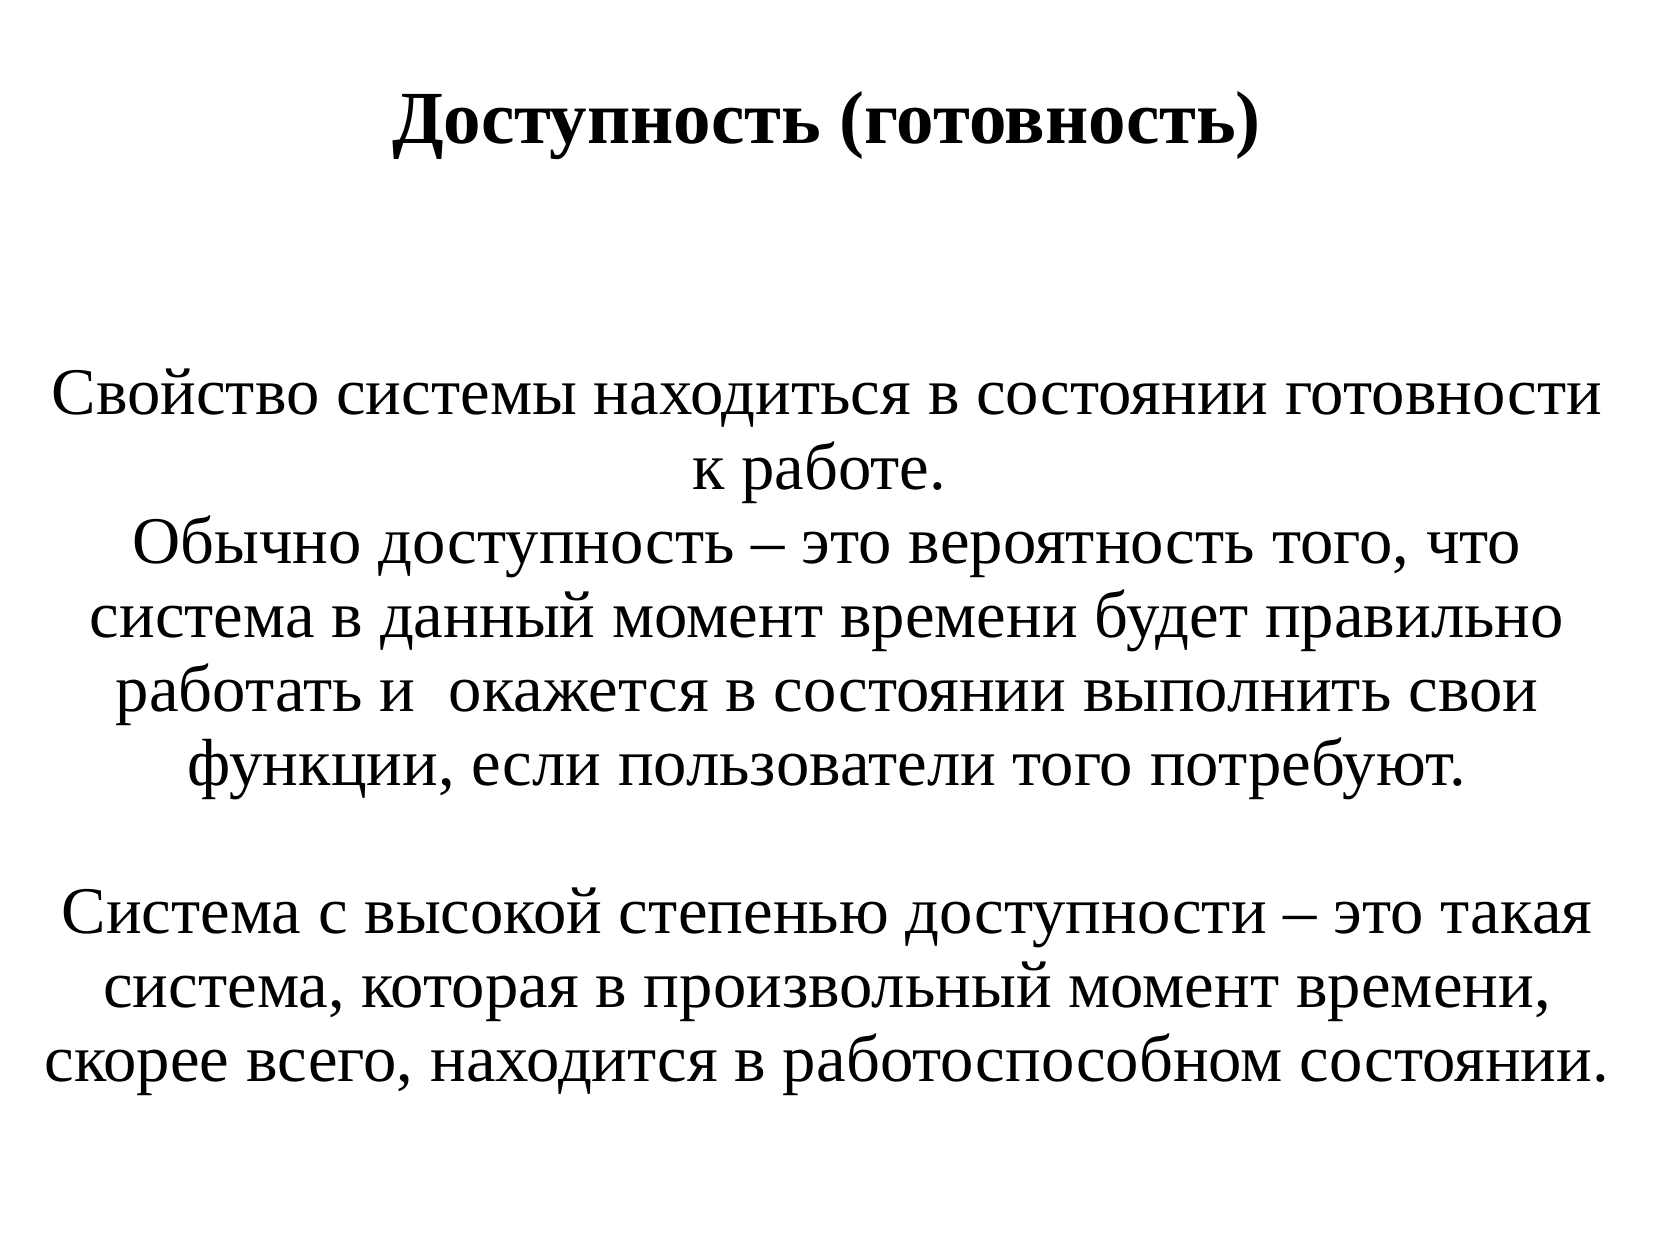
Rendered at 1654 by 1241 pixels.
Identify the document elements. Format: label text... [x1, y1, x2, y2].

subtitle Свойство системы находиться в состоянии готовности к работе. Обычно доступность – это вероятность того, что система в данный момент времени будет правильно работать и окажется в состоянии выполнить свои функции, если пользователи того потребуют. Система с высокой степенью доступности – это такая система, которая в произвольный момент времени, скорее всего, находится в работоспособном состоянии. [30, 236, 1626, 1215]
title Доступность (готовность) [30, 27, 1624, 210]
